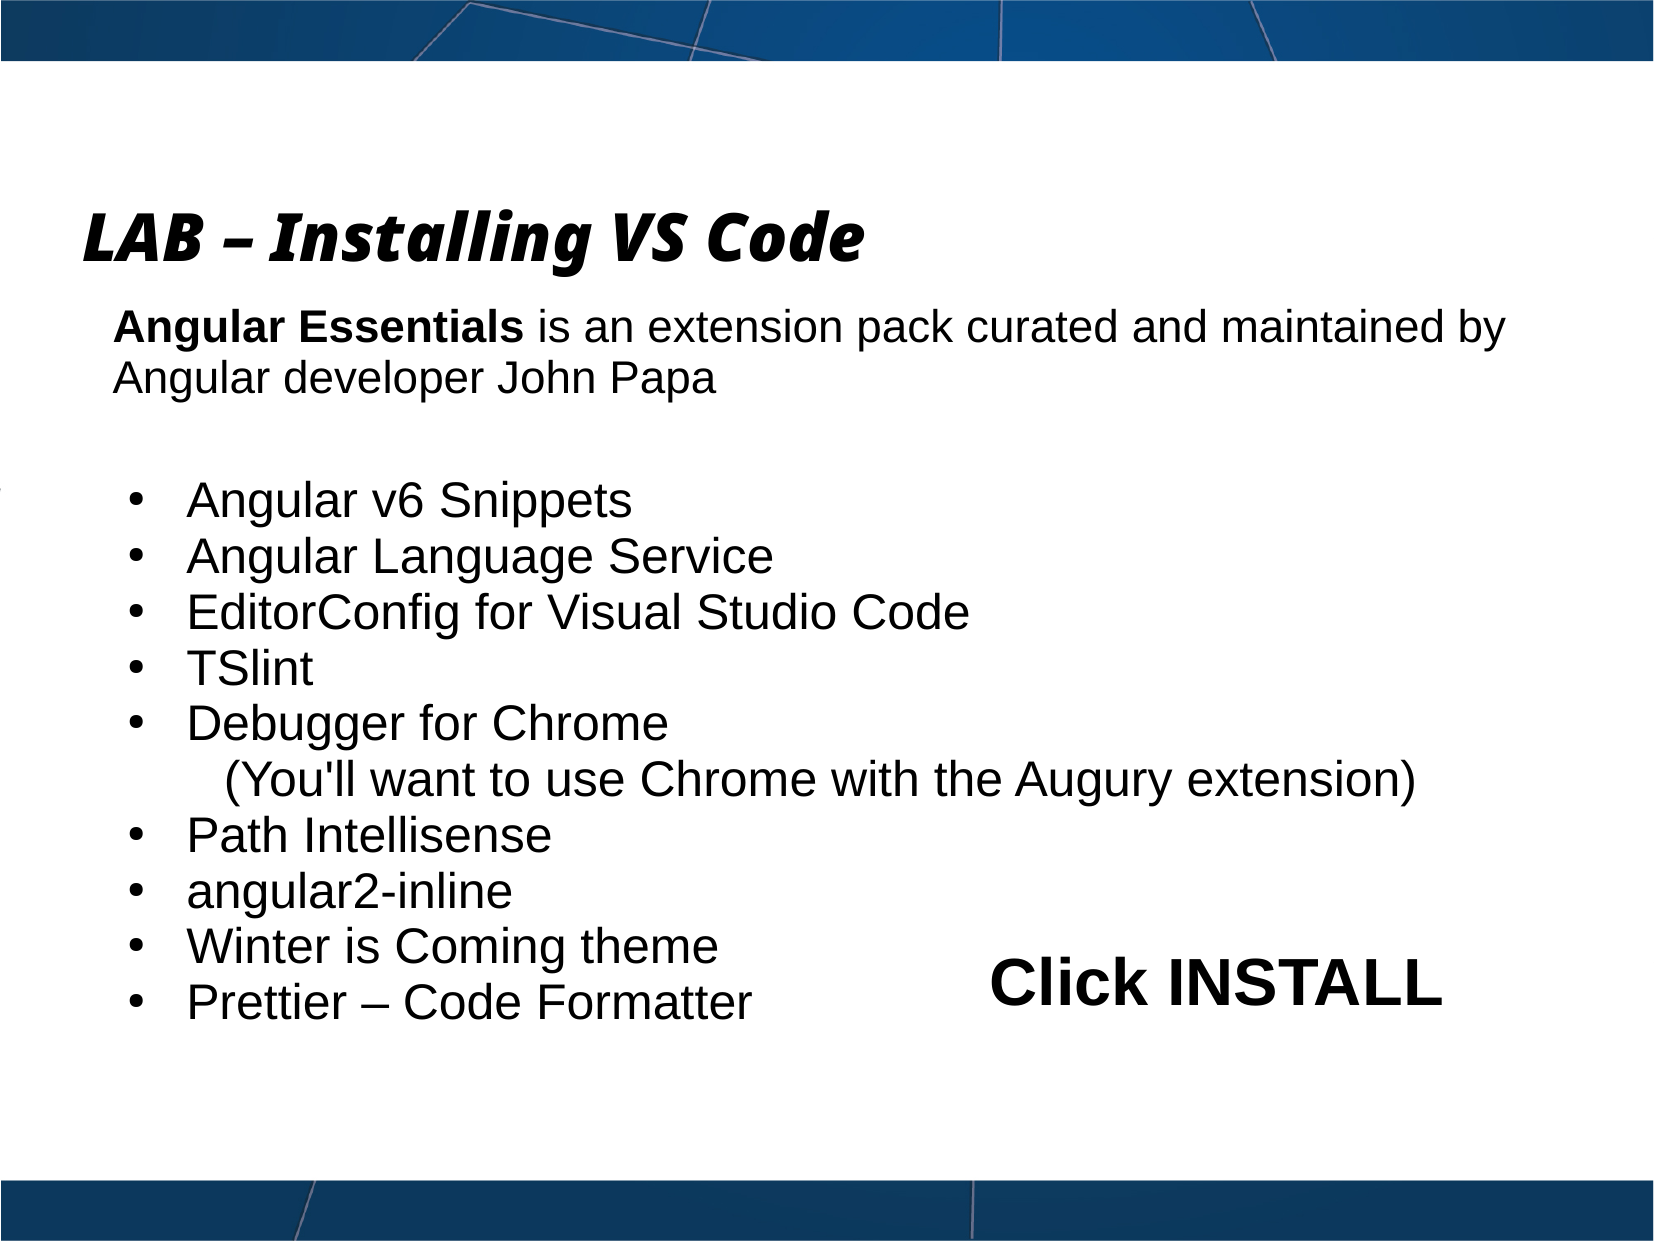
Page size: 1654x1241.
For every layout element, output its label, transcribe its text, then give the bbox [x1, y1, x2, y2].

picture [0, 0, 1654, 1241]
title LAB – Installing VS Code [82, 139, 1571, 332]
text_box Click INSTALL [975, 937, 1501, 1051]
text_box Angular v6 Snippets Angular Language Service EditorConfig for Visual Studio Code TSlint Debugger for Chrome (You'll want to use Chrome with the Augury extension) Path Intellisense angular2-inline Winter is Coming theme Prettier – Code Formatter [75, 465, 1433, 1038]
list Angular Essentials is an extension pack curated and maintained by Angular developer John Papa [112, 300, 1576, 526]
